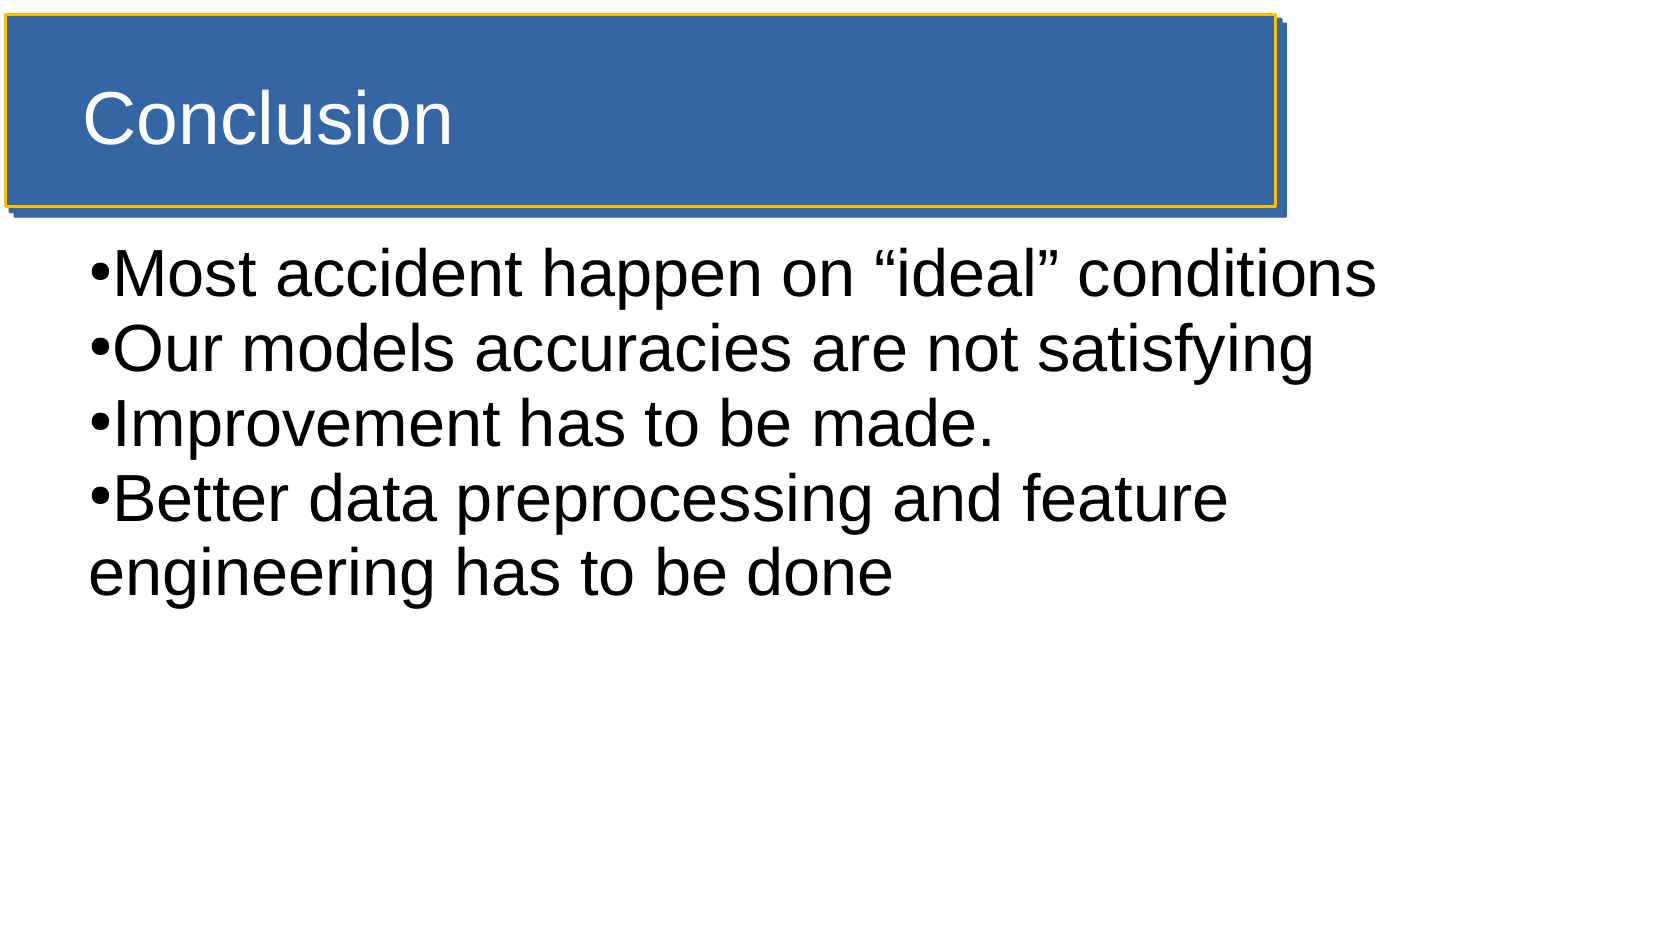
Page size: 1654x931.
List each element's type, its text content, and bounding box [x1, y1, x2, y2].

subtitle Most accident happen on “ideal” conditions Our models accuracies are not satisfying Improvement has to be made. Better data preprocessing and feature engineering has to be done [88, 236, 1565, 798]
title Conclusion [82, 44, 1235, 192]
